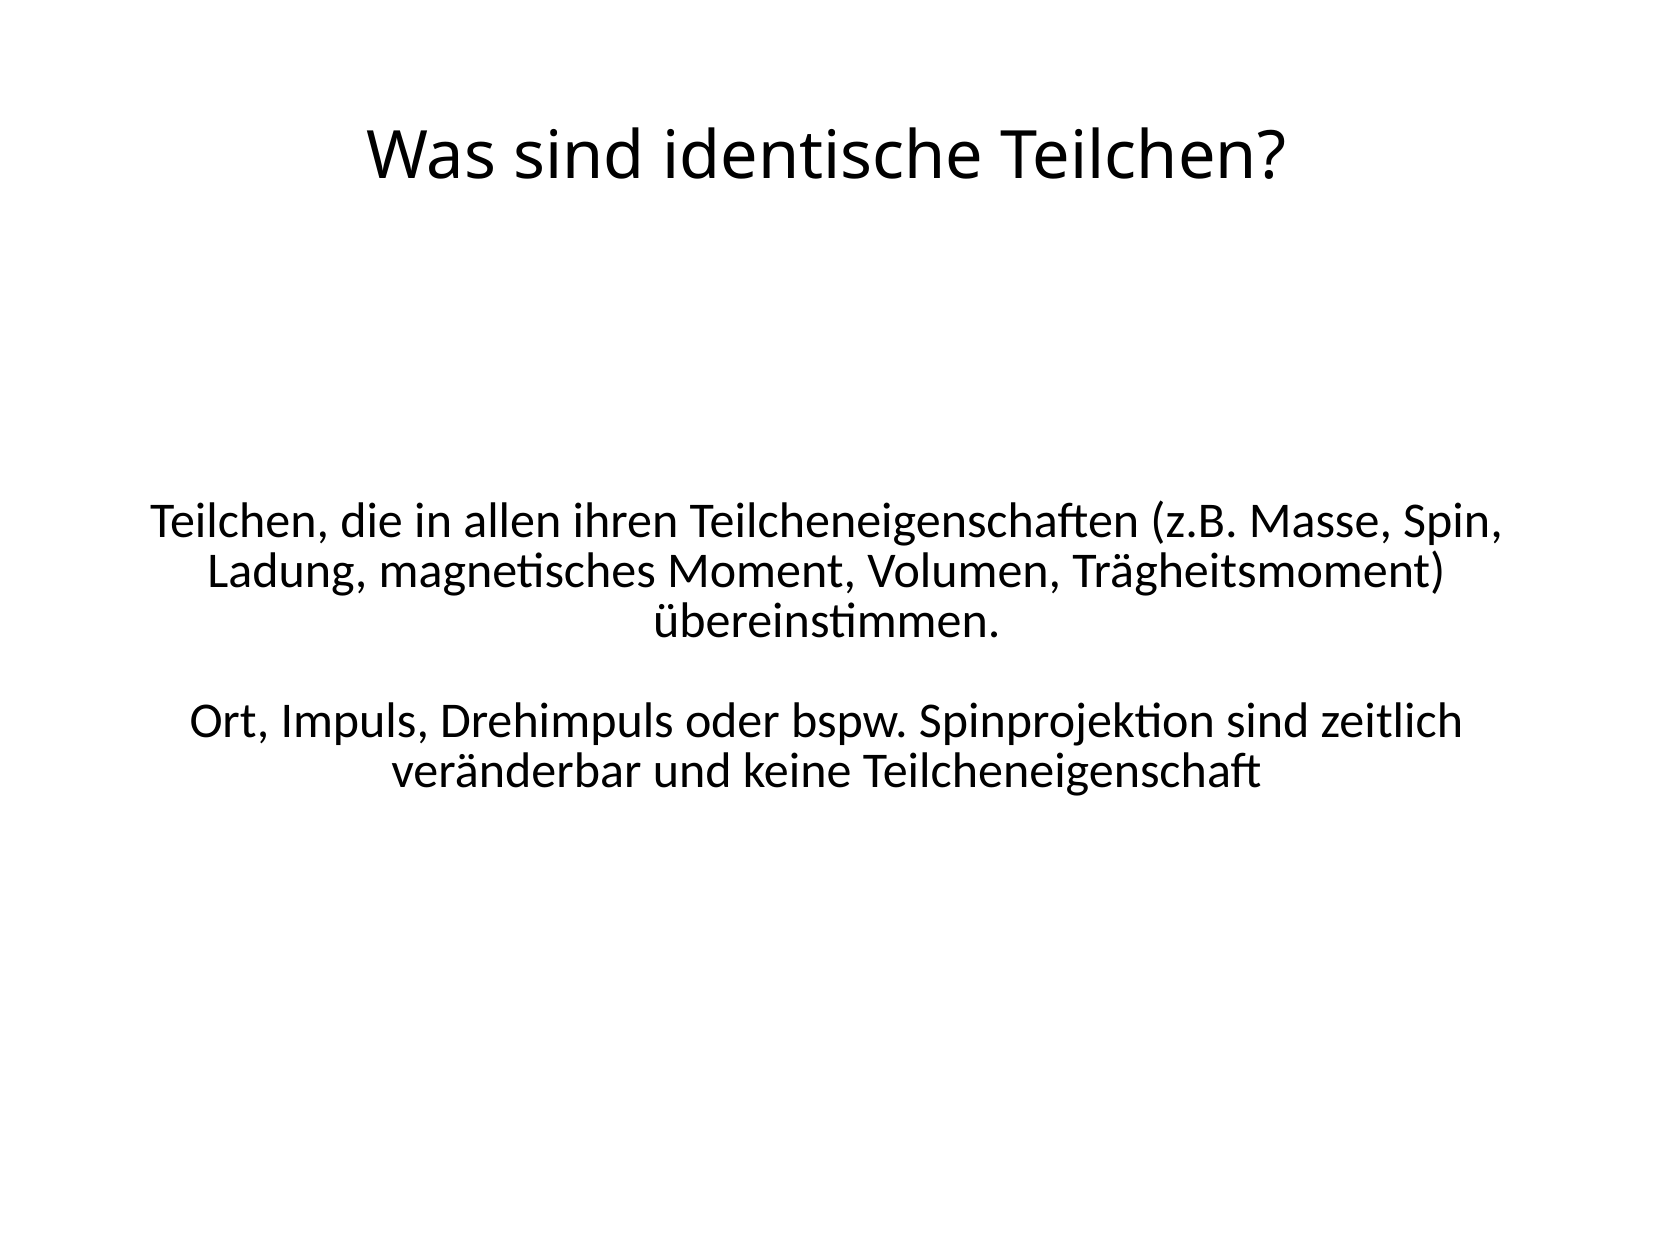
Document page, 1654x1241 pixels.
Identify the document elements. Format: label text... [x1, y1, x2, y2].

subtitle Teilchen, die in allen ihren Teilcheneigenschaften (z.B. Masse, Spin, Ladung, magnetisches Moment, Volumen, Trägheitsmoment) übereinstimmen. Ort, Impuls, Drehimpuls oder bspw. Spinprojektion sind zeitlich veränderbar und keine Teilcheneigenschaft [82, 290, 1571, 1010]
title Was sind identische Teilchen? [82, 49, 1571, 257]
